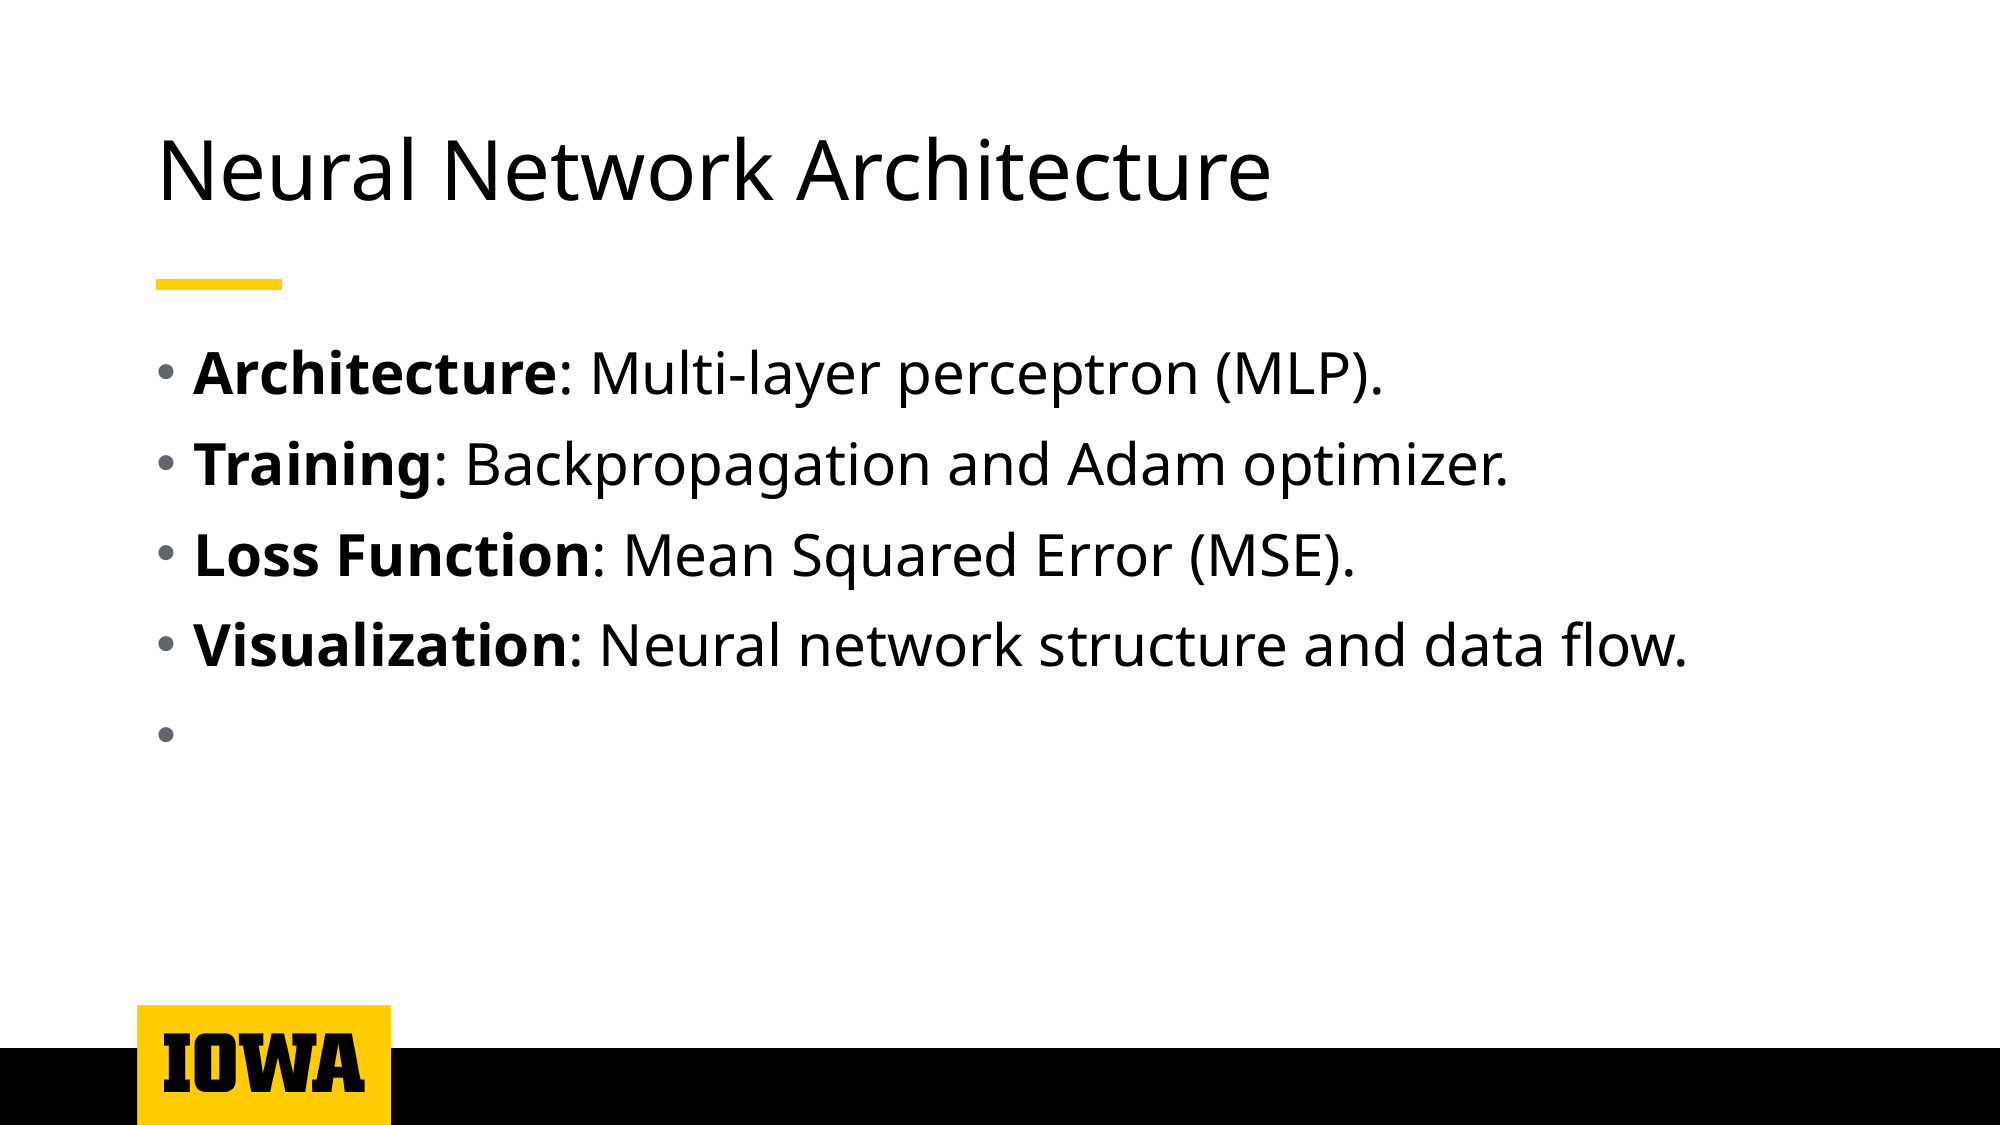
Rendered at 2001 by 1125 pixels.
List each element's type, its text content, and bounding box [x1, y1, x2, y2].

title Neural Network Architecture [156, 63, 1844, 283]
list Architecture: Multi-layer perceptron (MLP). Training: Backpropagation and Adam optimizer. Loss Function: Mean Squared Error (MSE). Visualization: Neural network structure and data flow. [156, 336, 1844, 976]
